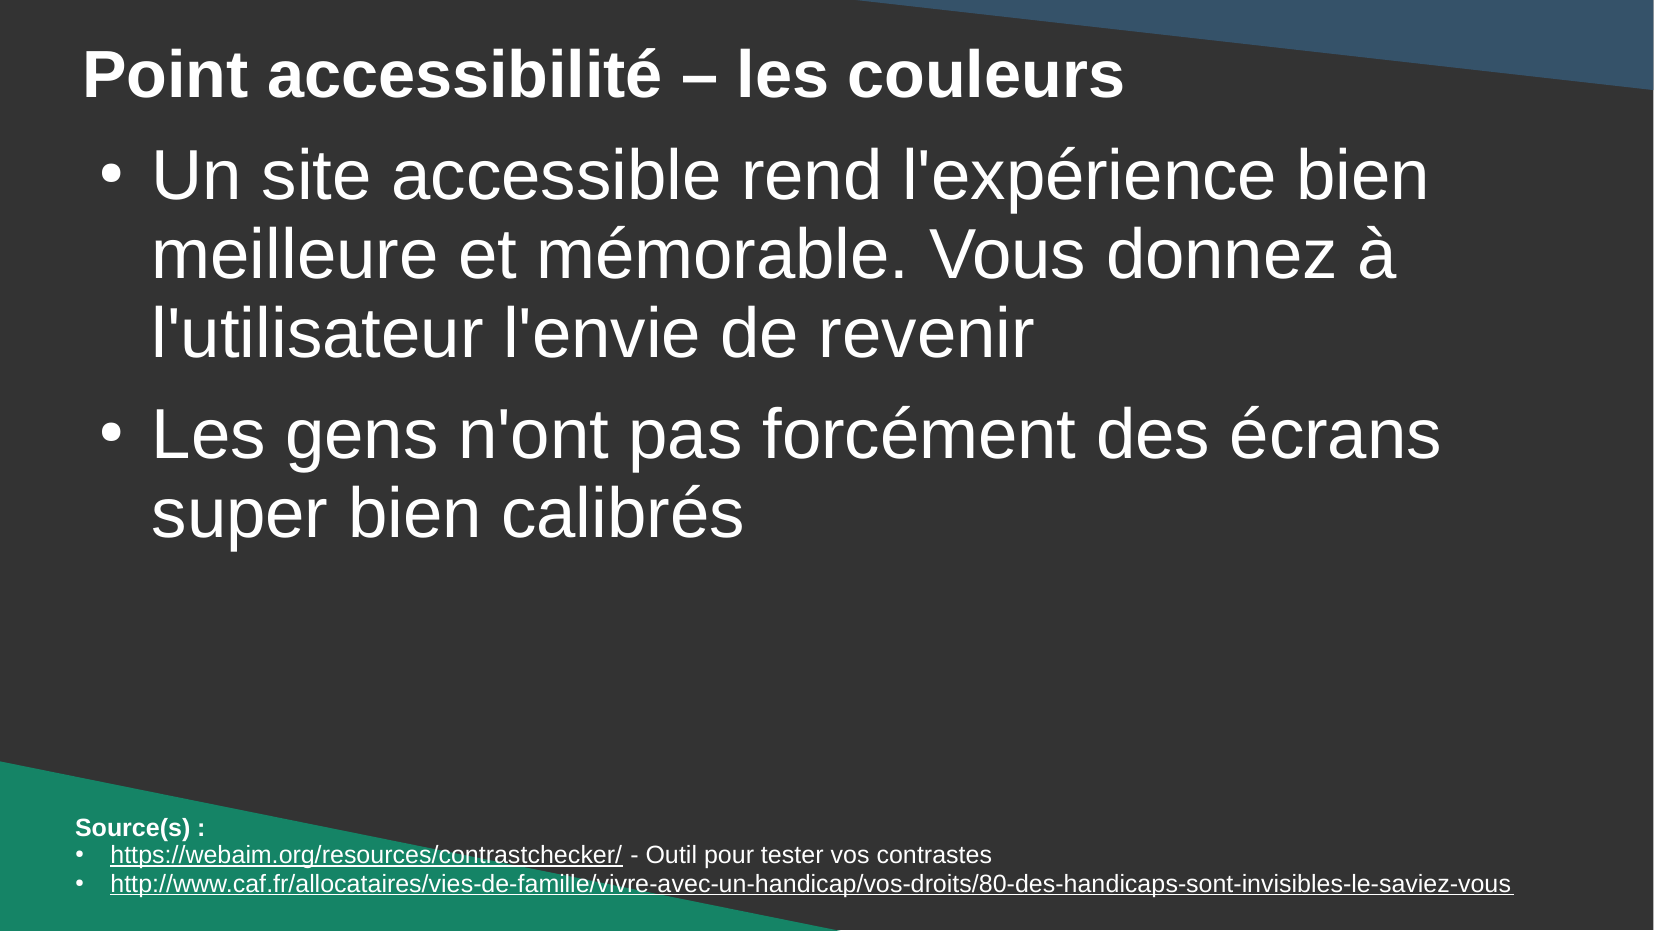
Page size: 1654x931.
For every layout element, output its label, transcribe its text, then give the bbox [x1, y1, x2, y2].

list Un site accessible rend l'expérience bien meilleure et mémorable. Vous donnez à l'utilisateur l'envie de revenir Les gens n'ont pas forcément des écrans super bien calibrés [80, 135, 1605, 745]
text_box [0, 761, 217, 931]
text_box Source(s) : https://webaim.org/resources/contrastchecker/ - Outil pour tester vos contrastes http://www.caf.fr/allocataires/vies-de-famille/vivre-avec-un-handicap/vos-droits/80-des-handicaps-sont-invisibles-le-saviez-vous [60, 805, 1546, 931]
title Point accessibilité – les couleurs [82, 37, 1571, 122]
text_box [855, 0, 1654, 91]
